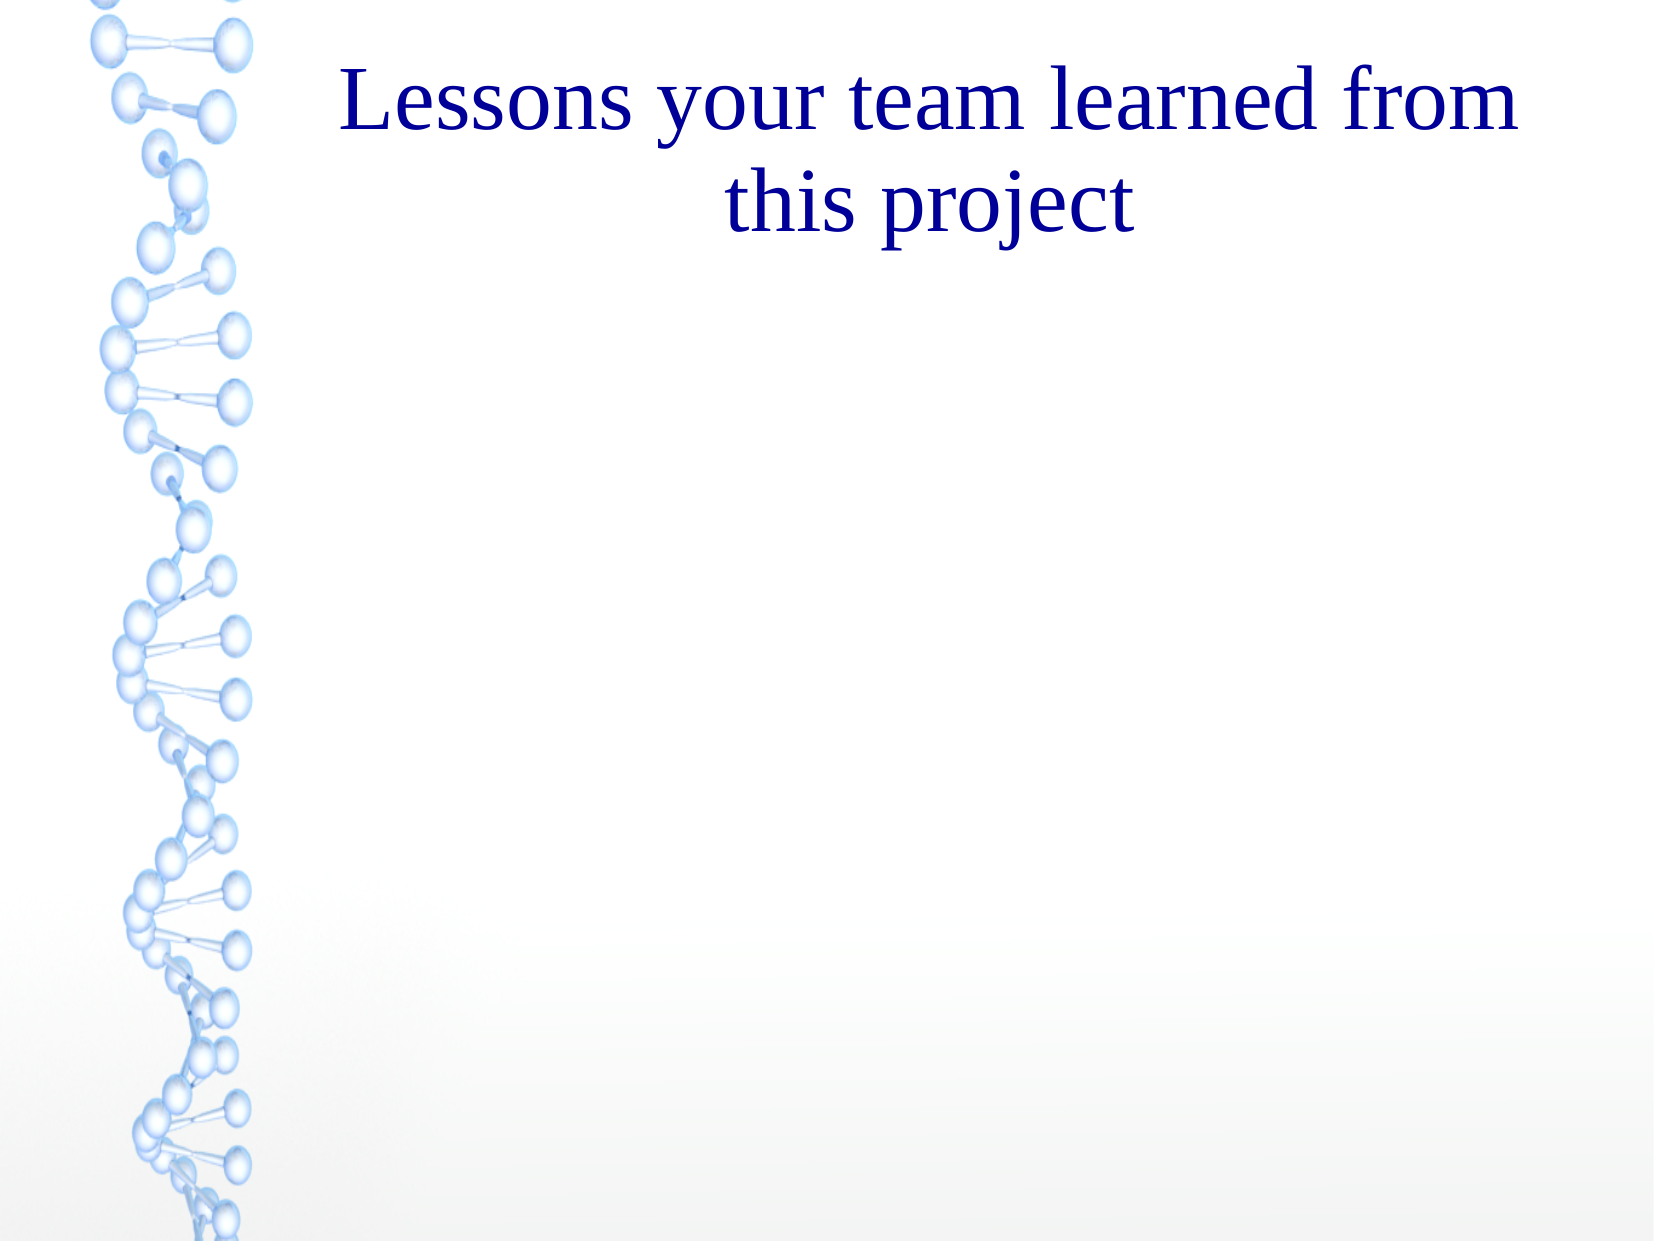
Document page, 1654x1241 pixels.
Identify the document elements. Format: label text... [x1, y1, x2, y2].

picture [0, 0, 1654, 1241]
title Lessons your team learned from this project [265, 47, 1595, 252]
